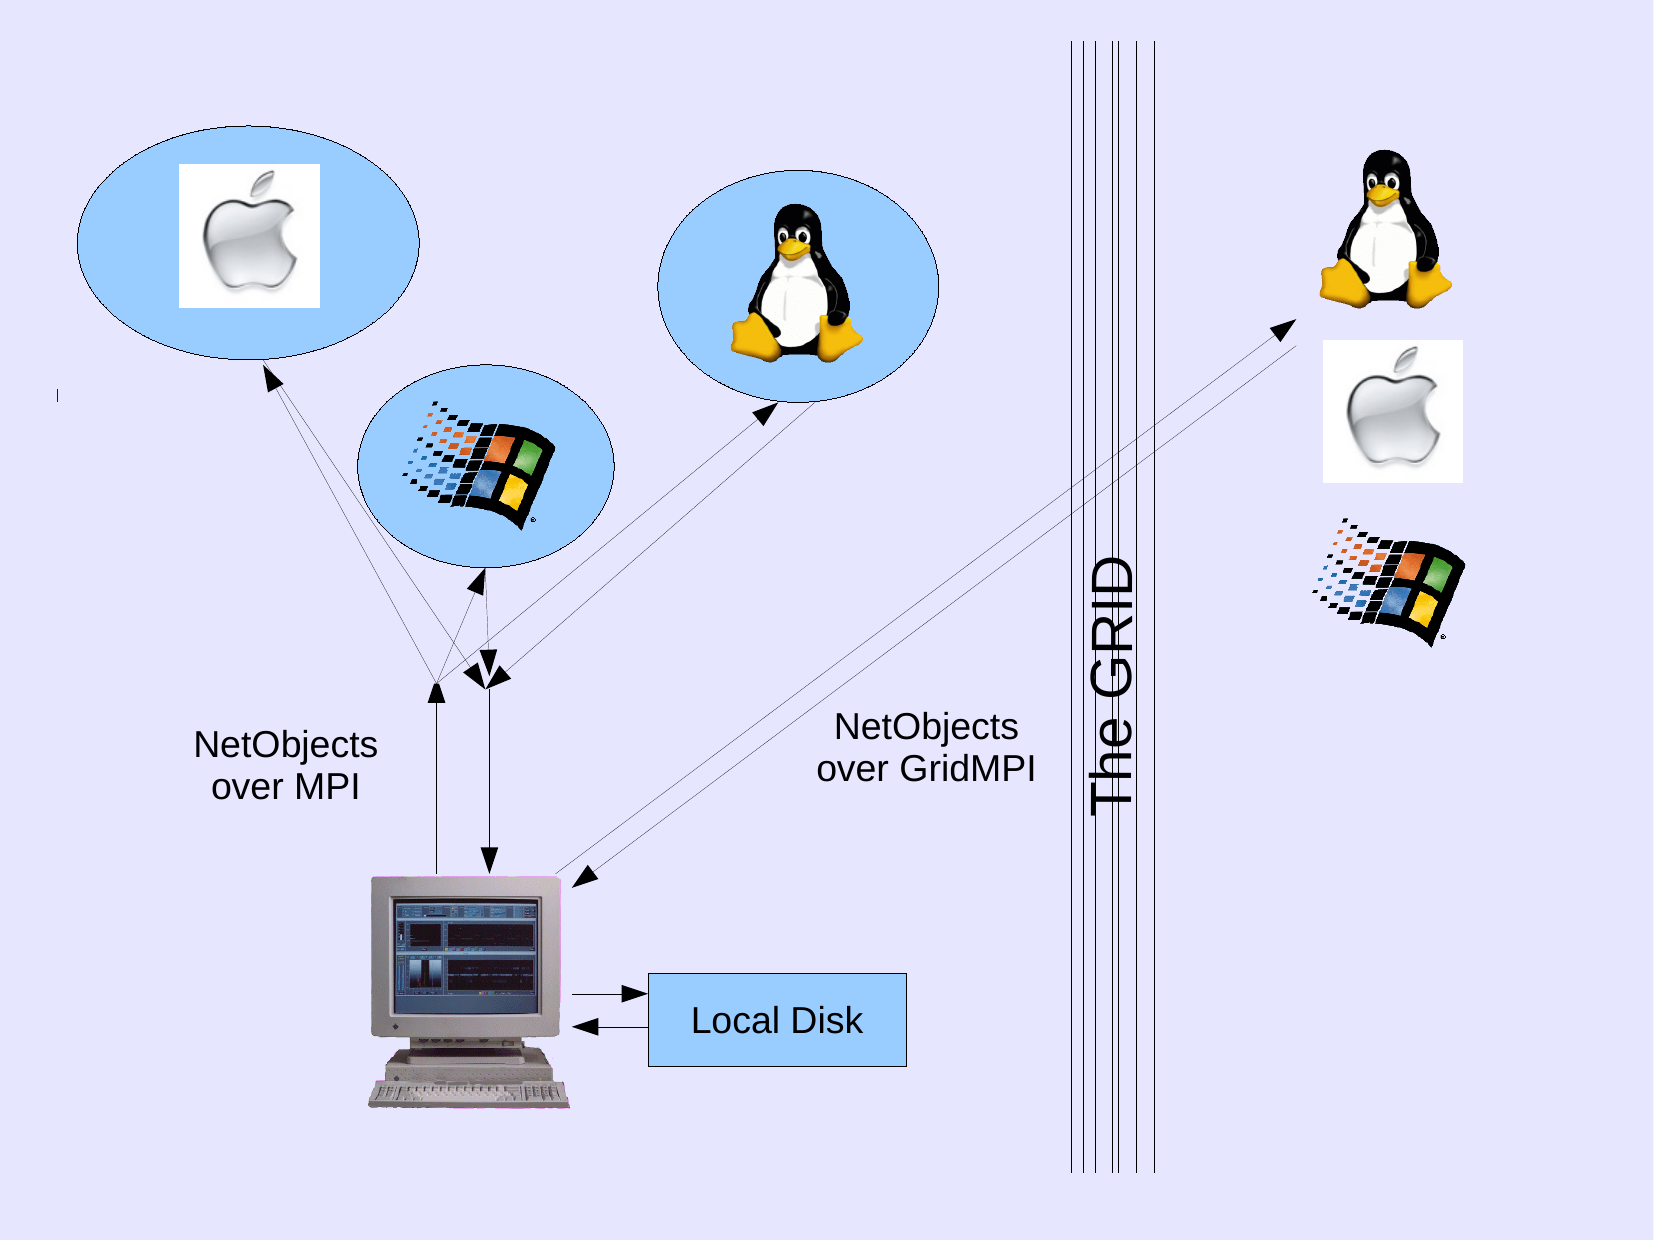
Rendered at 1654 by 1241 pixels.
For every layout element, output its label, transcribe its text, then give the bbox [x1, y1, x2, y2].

text_box [439, 645, 464, 680]
text_box The GRID [1071, 540, 1153, 833]
picture [1323, 340, 1463, 483]
picture [179, 164, 320, 308]
text_box [438, 661, 476, 684]
text_box [277, 387, 453, 682]
picture [401, 401, 556, 531]
picture [364, 873, 572, 1112]
text_box [811, 571, 962, 684]
text_box Local Disk [648, 973, 907, 1067]
text_box [846, 597, 962, 684]
text_box [455, 586, 487, 659]
picture [1311, 518, 1466, 648]
picture [717, 184, 891, 376]
text_box NetObjects over GridMPI [801, 698, 1052, 798]
text_box [57, 97, 962, 684]
text_box NetObjects over MPI [178, 715, 394, 815]
picture [1306, 130, 1480, 322]
